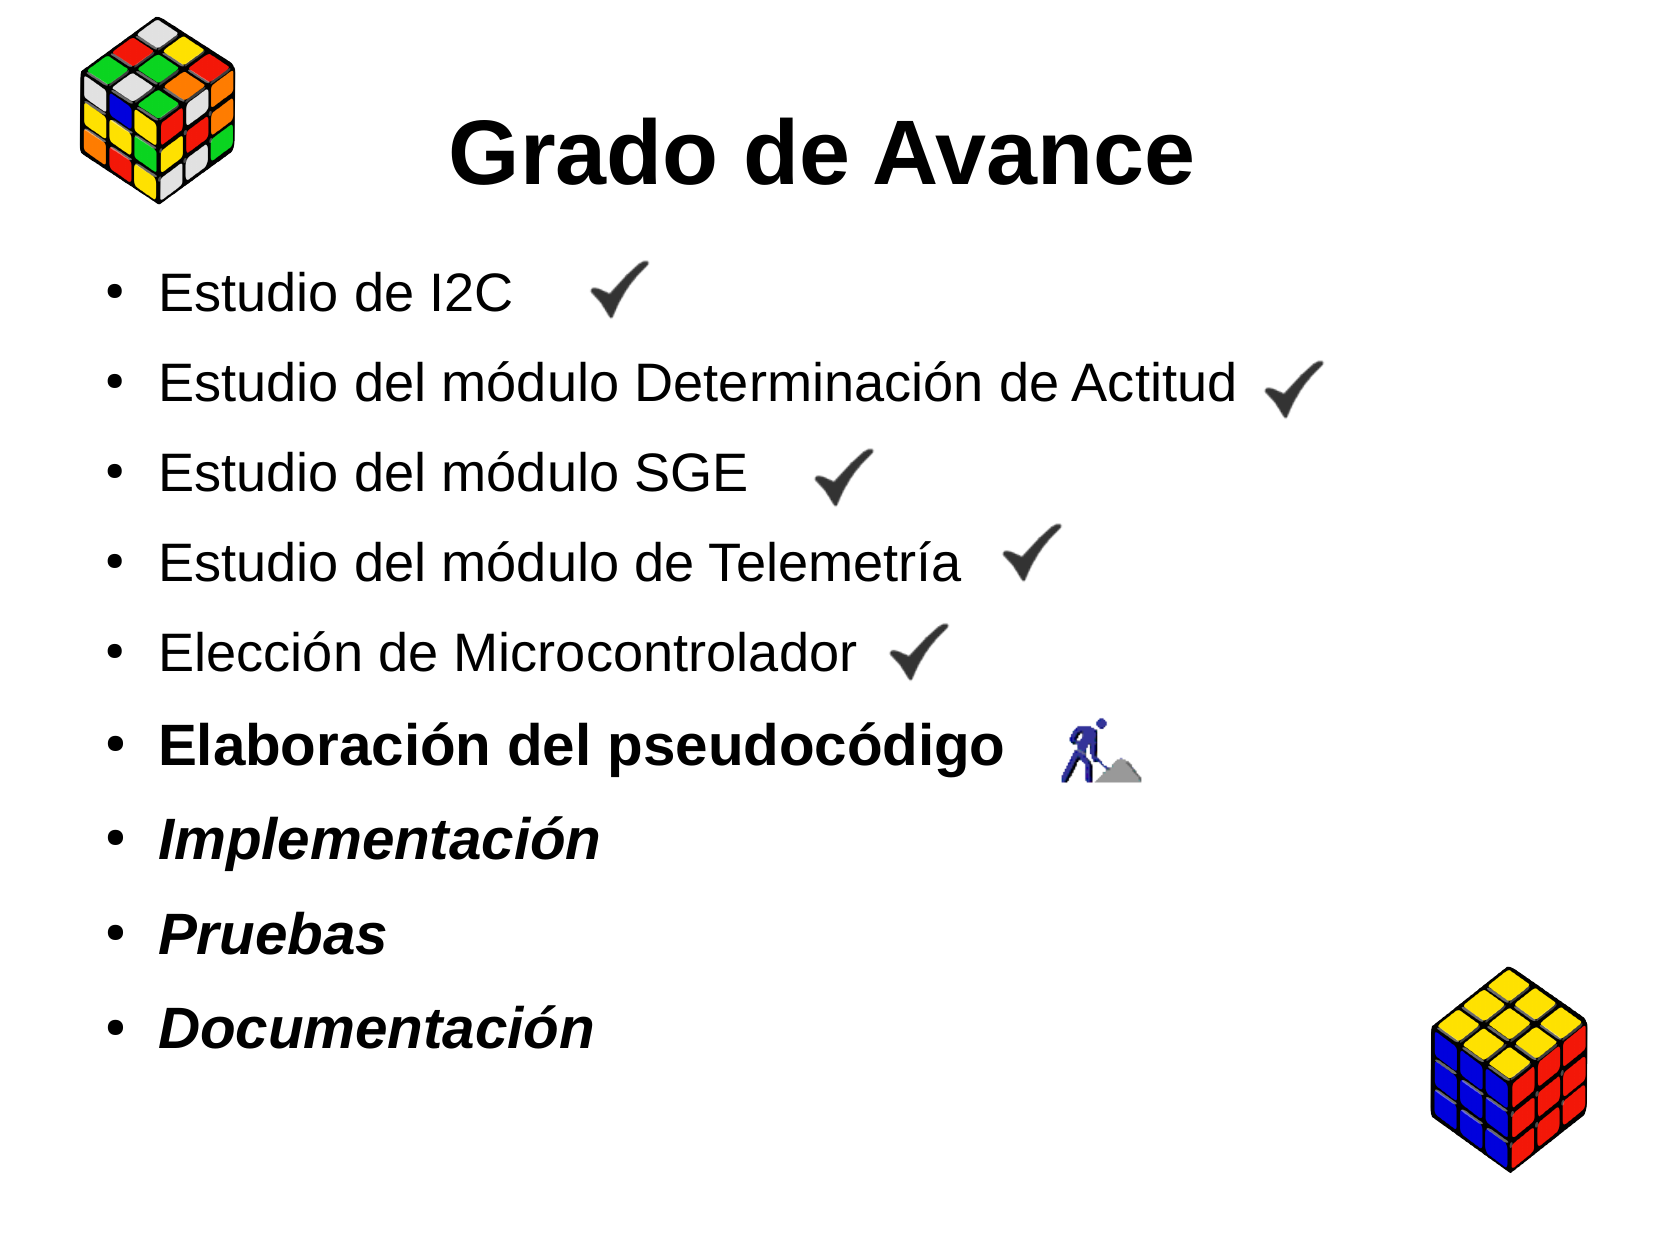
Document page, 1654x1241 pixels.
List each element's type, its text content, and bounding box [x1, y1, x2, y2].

picture [575, 237, 676, 338]
picture [37, 0, 301, 301]
picture [1249, 337, 1350, 438]
title Grado de Avance [301, 56, 1571, 250]
picture [799, 425, 900, 526]
list Estudio de I2C Estudio del módulo Determinación de Actitud Estudio del módulo SGE Estudio del módulo de Telemetría Elección de Microcontrolador Elaboración del pseudocódigo Implementación Pruebas Documentación [87, 262, 1576, 1126]
picture [874, 600, 975, 701]
picture [1049, 712, 1153, 791]
picture [987, 500, 1088, 601]
chart [779, 688, 898, 748]
picture [1387, 824, 1653, 1241]
